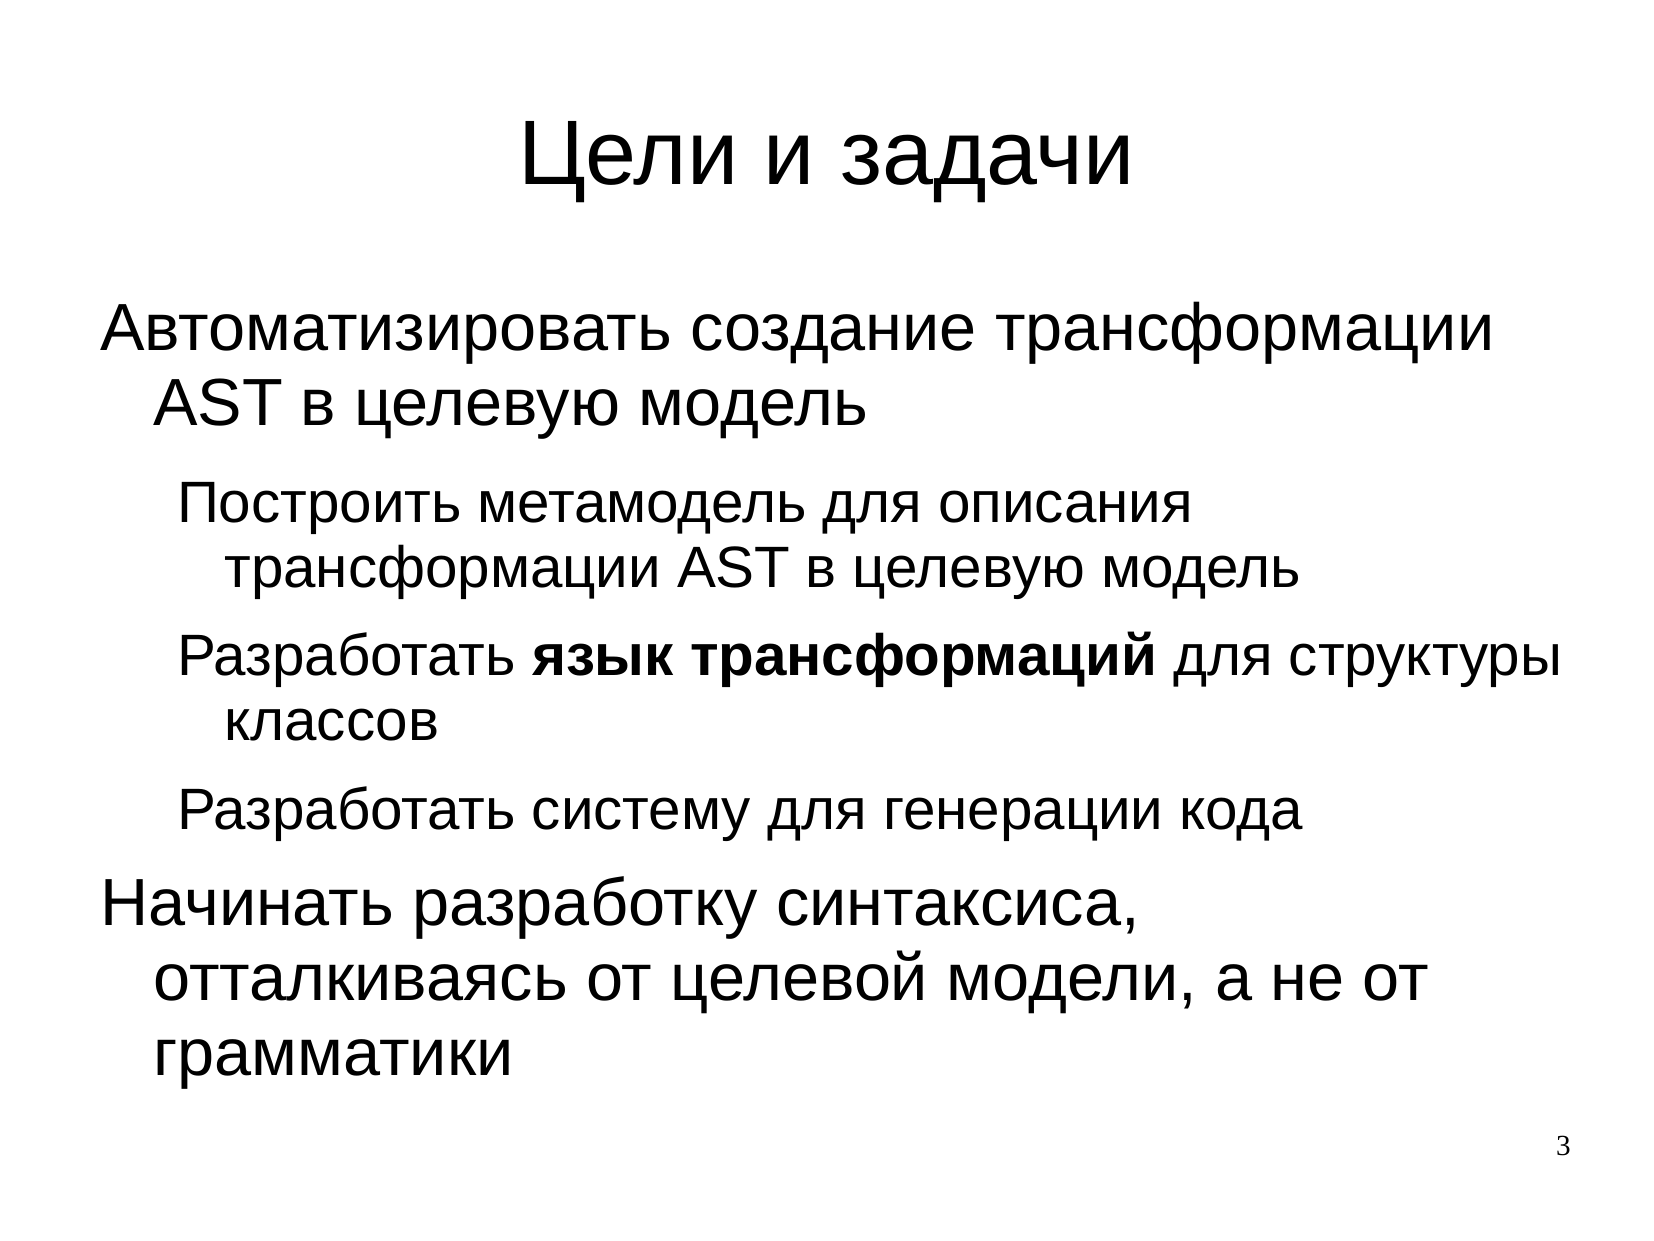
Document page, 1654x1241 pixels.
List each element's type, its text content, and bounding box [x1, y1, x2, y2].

list Автоматизировать создание трансформации AST в целевую модель Построить метамодель для описания трансформации AST в целевую модель Разработать язык трансформаций для структуры классов Разработать систему для генерации кода Начинать разработку синтаксиса, отталкиваясь от целевой модели, а не от грамматики [82, 290, 1571, 1094]
title Цели и задачи [82, 49, 1571, 257]
